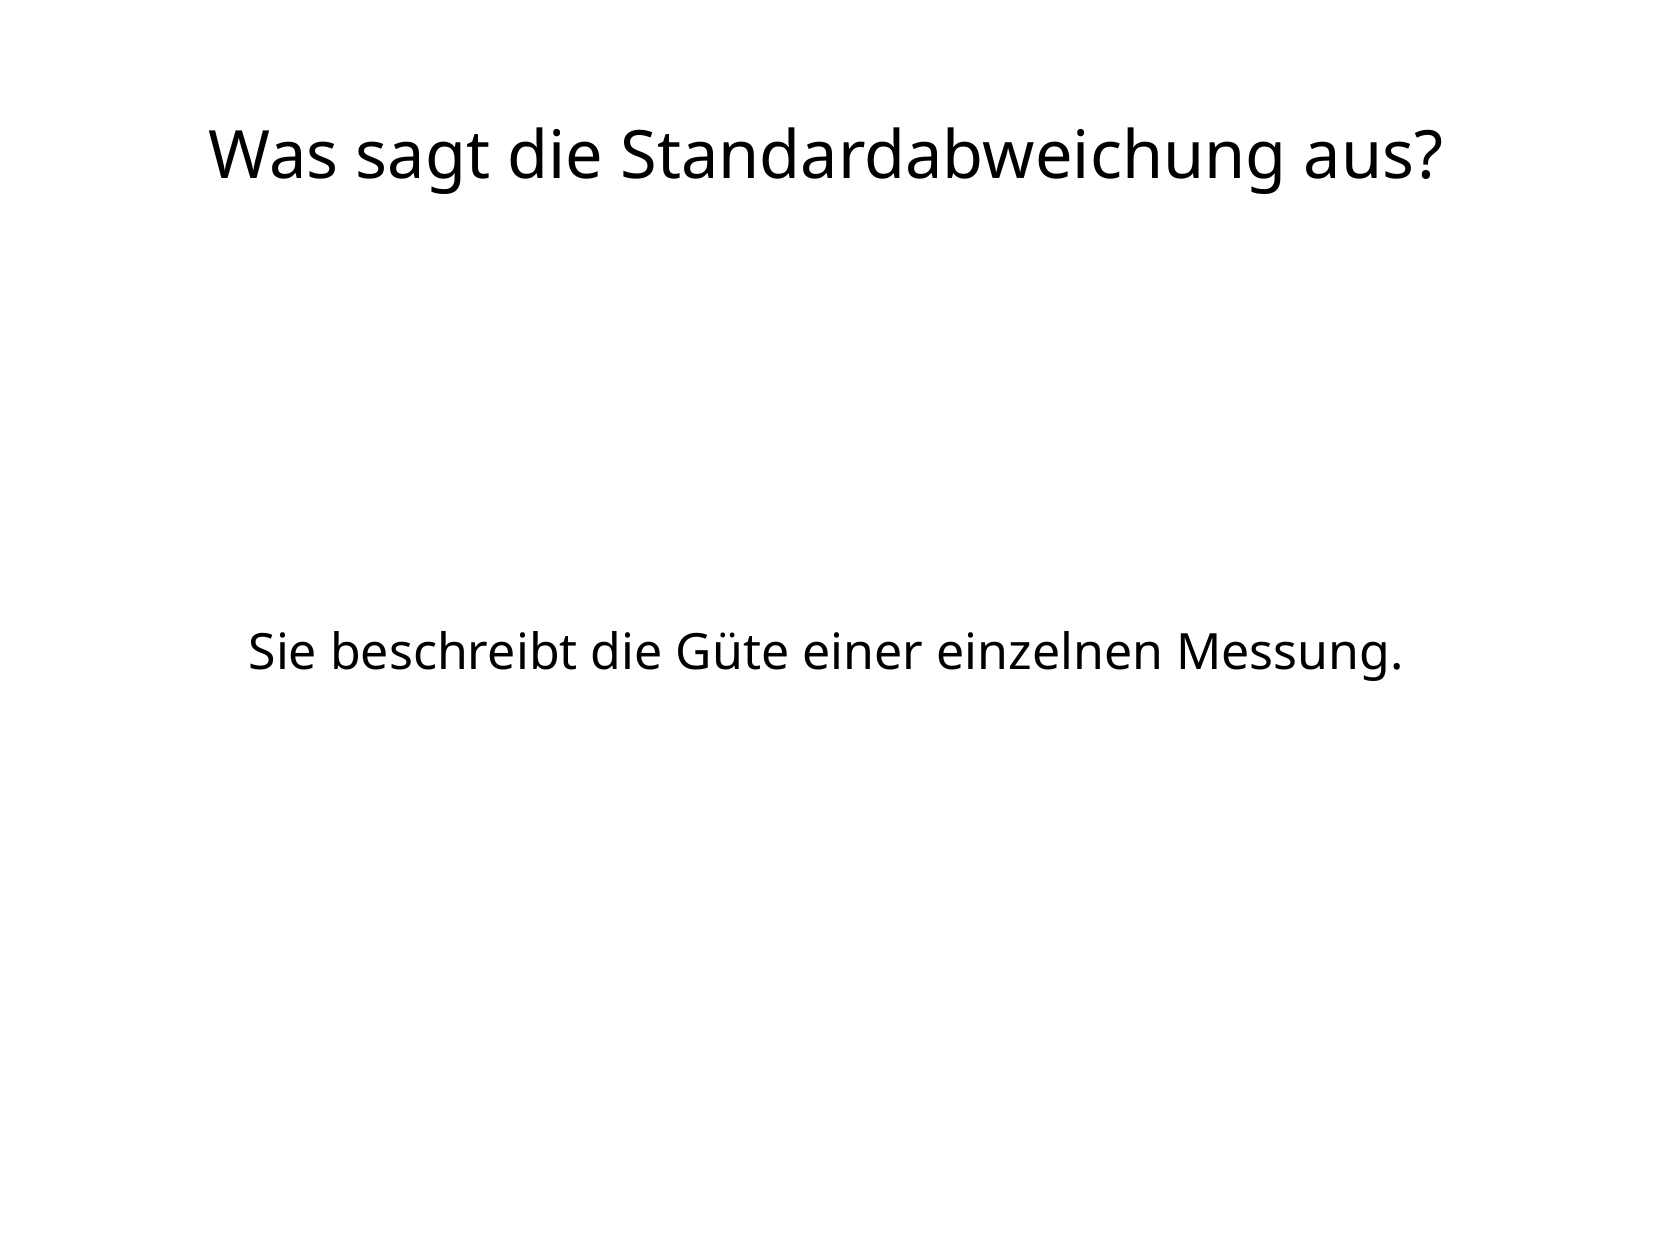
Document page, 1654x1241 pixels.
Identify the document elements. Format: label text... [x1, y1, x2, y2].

subtitle Sie beschreibt die Güte einer einzelnen Messung. [82, 290, 1571, 1010]
title Was sagt die Standardabweichung aus? [82, 49, 1571, 257]
